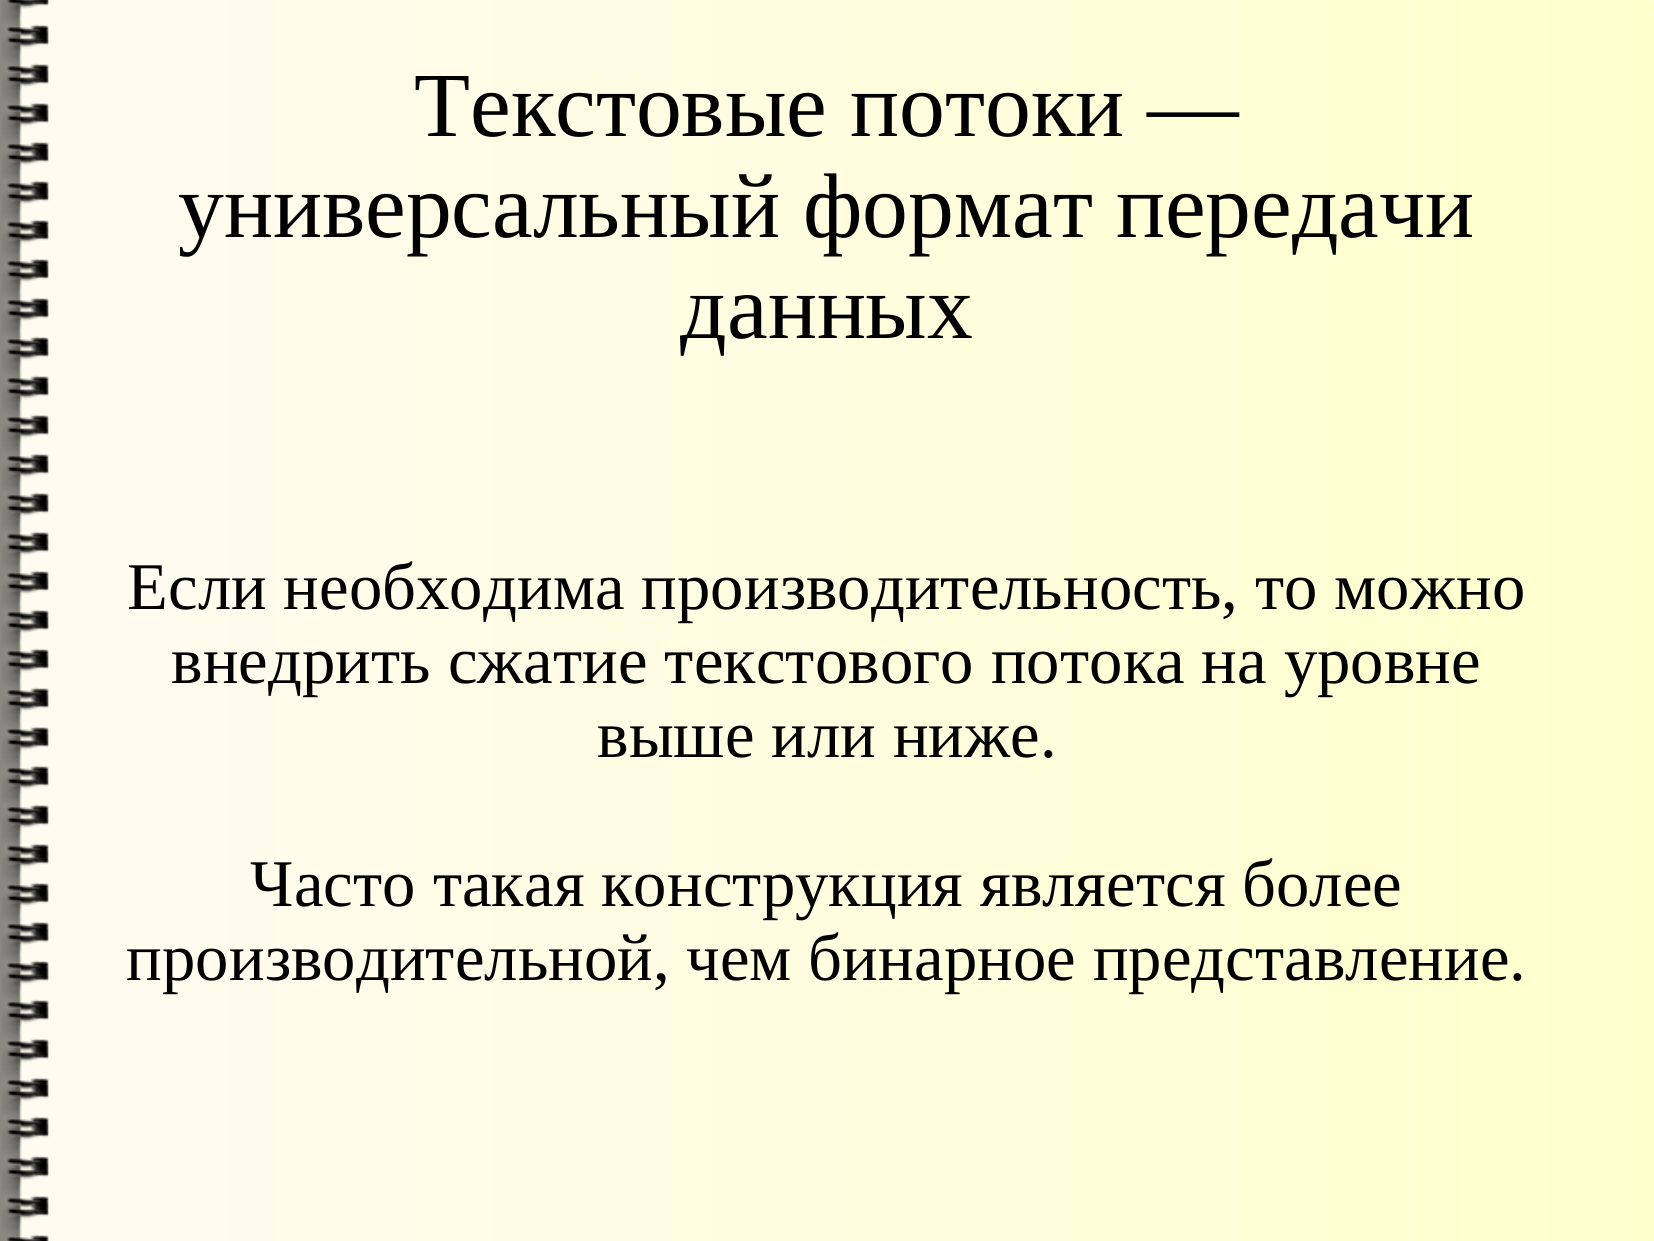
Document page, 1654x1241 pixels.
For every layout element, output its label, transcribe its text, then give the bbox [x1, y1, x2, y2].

title Текстовые потоки — универсальный формат передачи данных [121, 54, 1534, 344]
picture [0, 0, 1654, 1241]
subtitle Если необходима производительность, то можно внедрить сжатие текстового потока на уровне выше или ниже. Часто такая конструкция является более производительной, чем бинарное представление. [121, 344, 1534, 1200]
